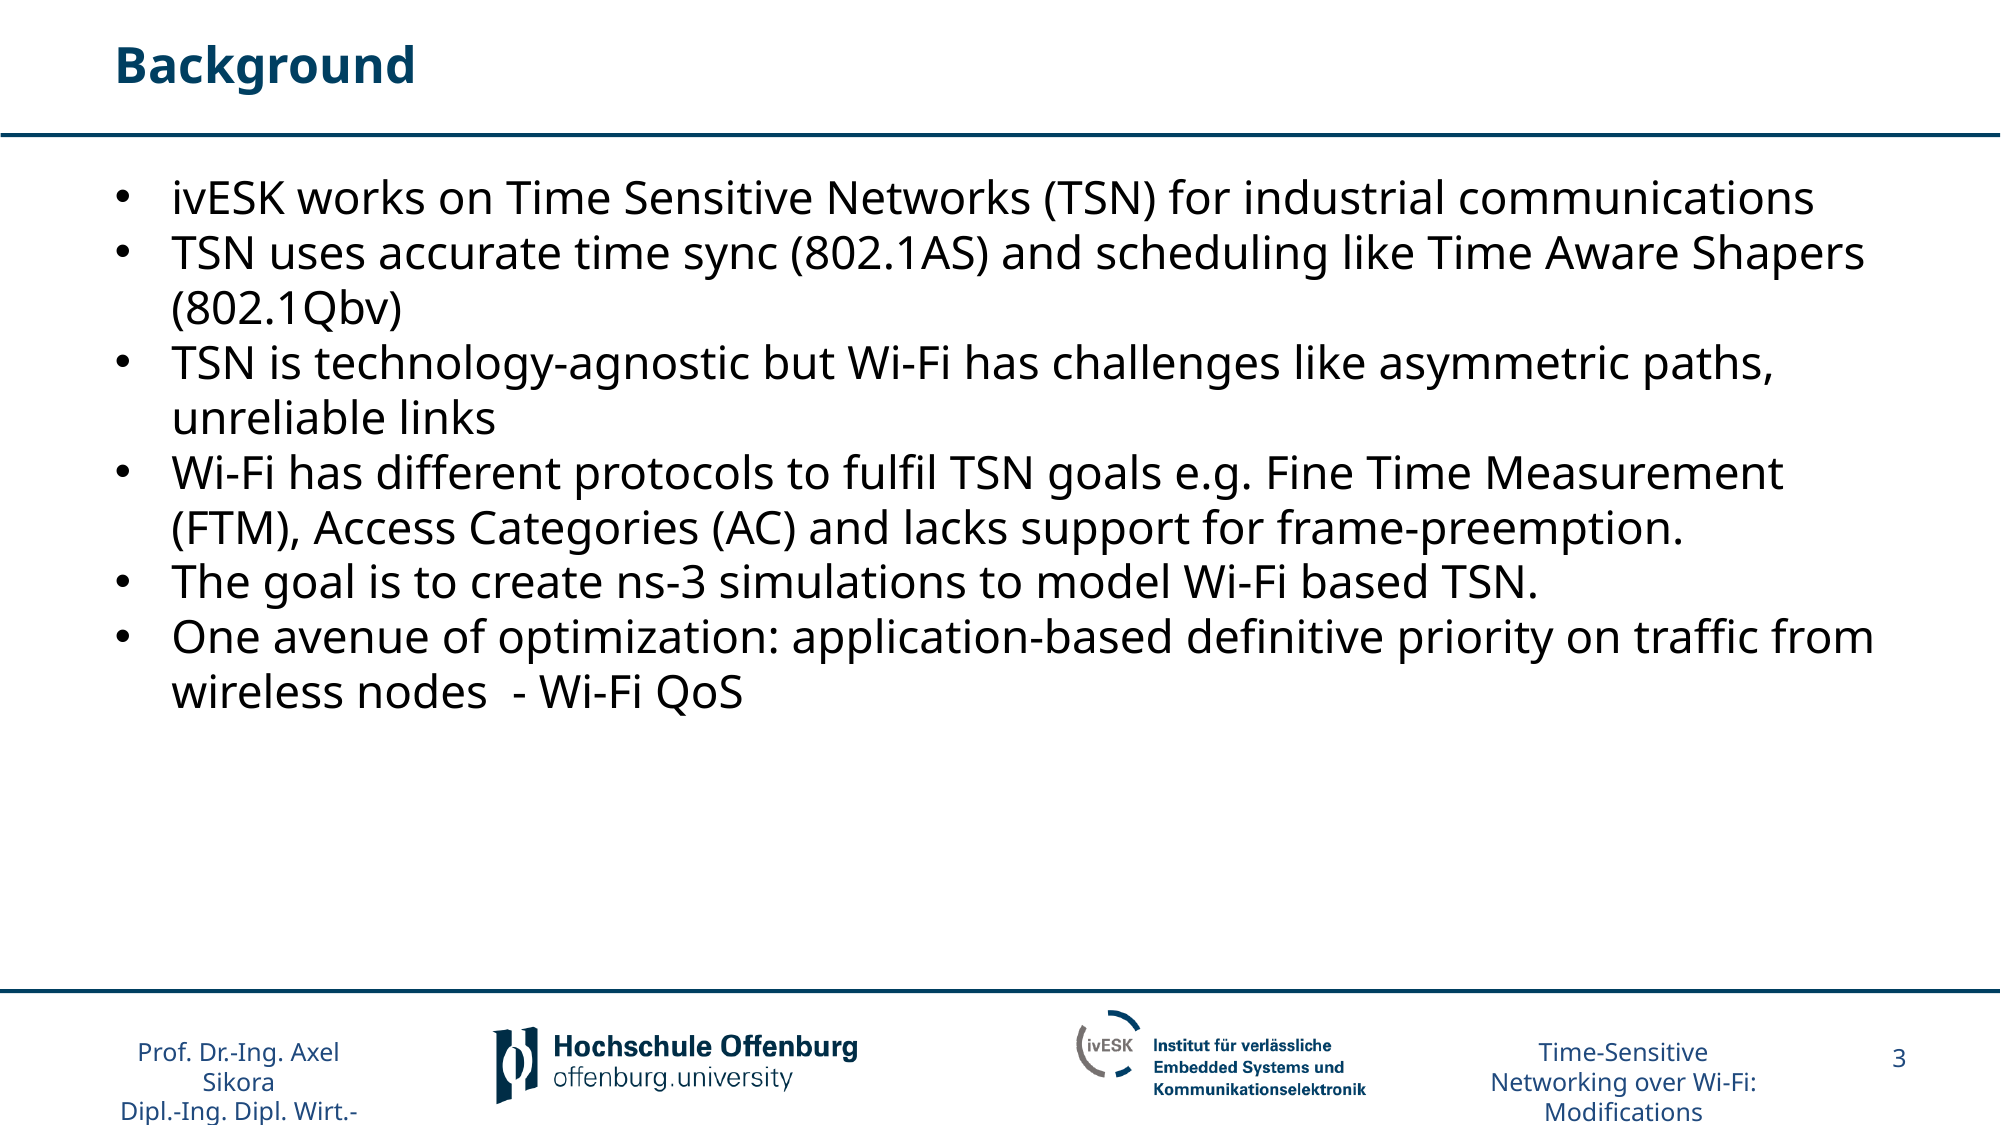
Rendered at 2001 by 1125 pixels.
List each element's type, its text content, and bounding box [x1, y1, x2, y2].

list ivESK works on Time Sensitive Networks (TSN) for industrial communications TSN uses accurate time sync (802.1AS) and scheduling like Time Aware Shapers (802.1Qbv) TSN is technology-agnostic but Wi-Fi has challenges like asymmetric paths, unreliable links Wi-Fi has different protocols to fulfil TSN goals e.g. Fine Time Measurement (FTM), Access Categories (AC) and lacks support for frame-preemption. The goal is to create ns-3 simulations to model Wi-Fi based TSN. One avenue of optimization: application-based definitive priority on traffic from wireless nodes - Wi-Fi QoS [99, 160, 1900, 963]
title Background [99, 20, 1900, 108]
picture [1059, 1010, 1382, 1106]
picture [492, 1025, 858, 1105]
